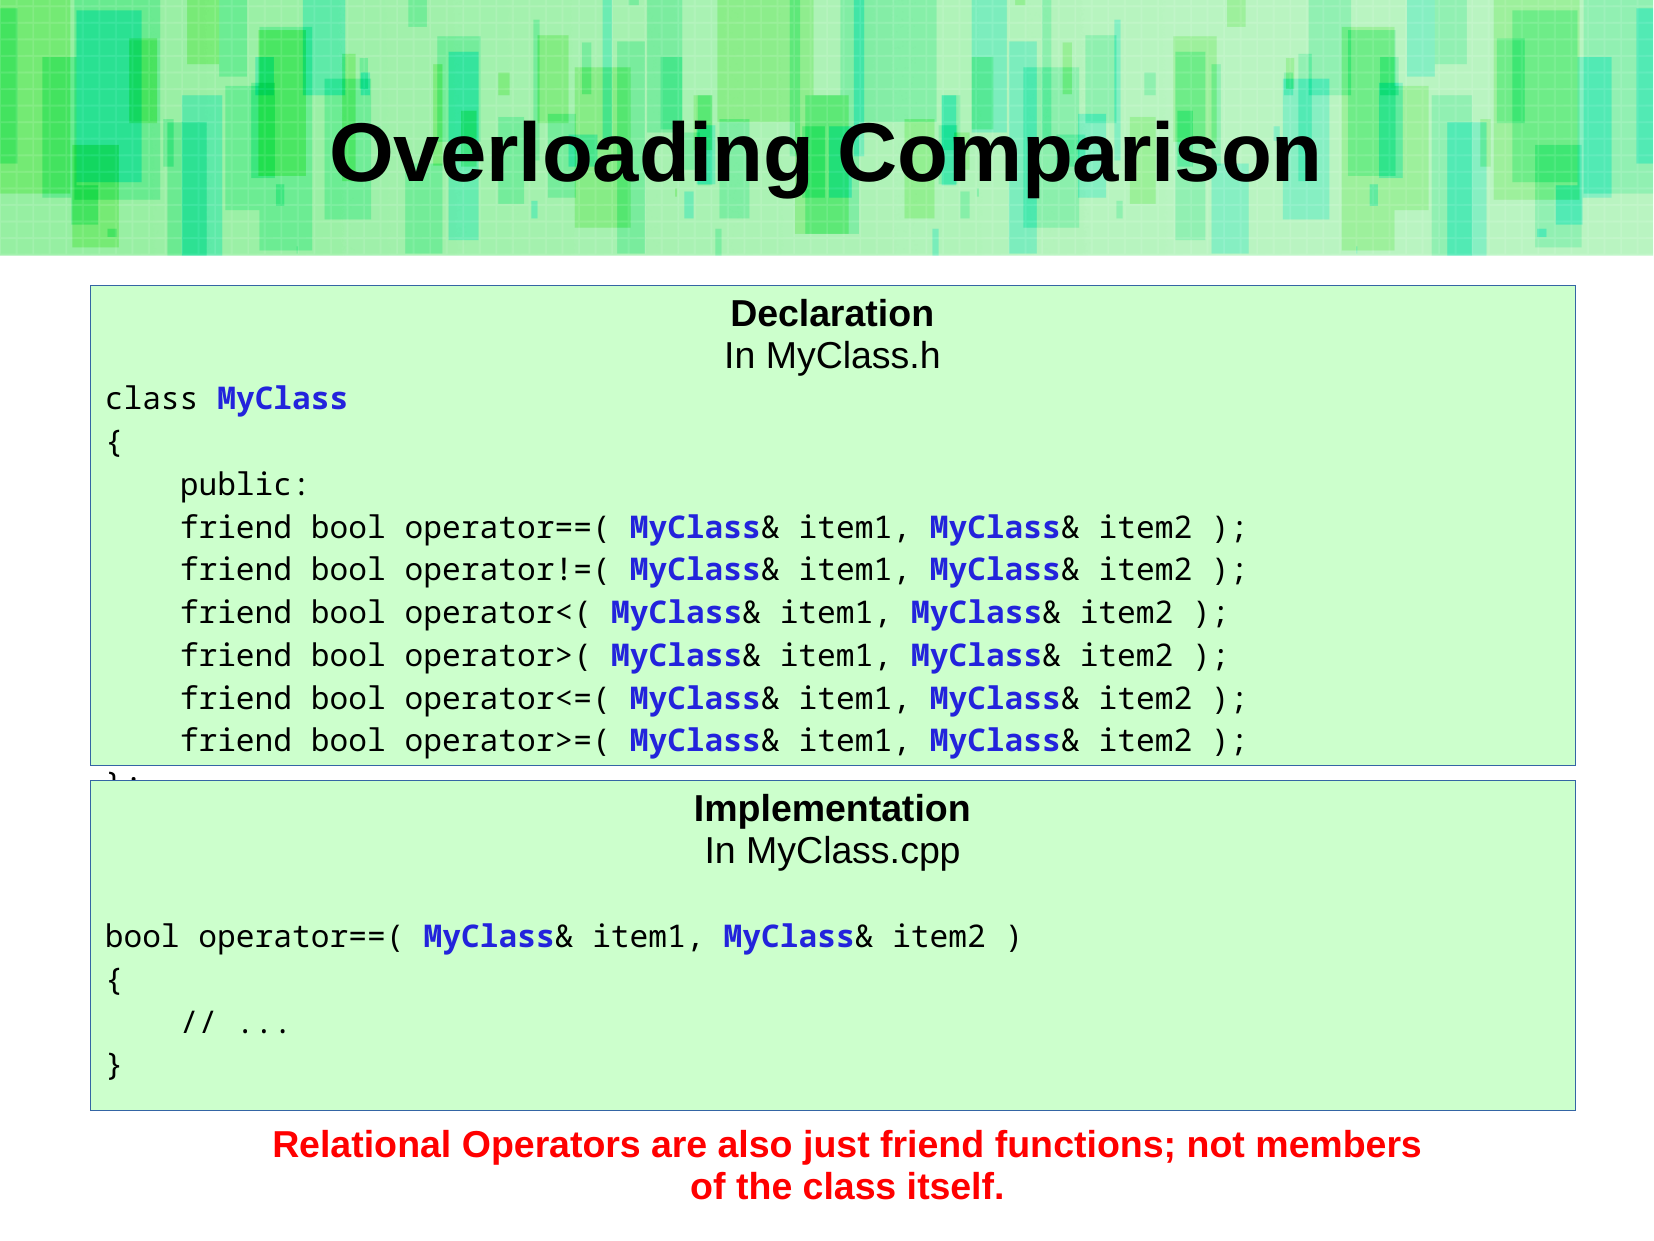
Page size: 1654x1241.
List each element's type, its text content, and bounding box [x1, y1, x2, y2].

text_box Implementation In MyClass.cpp bool operator==( MyClass& item1, MyClass& item2 ) { // ... } [90, 780, 1576, 1111]
title Overloading Comparison [82, 49, 1571, 257]
text_box Declaration In MyClass.h class MyClass { public: friend bool operator==( MyClass& item1, MyClass& item2 ); friend bool operator!=( MyClass& item1, MyClass& item2 ); friend bool operator<( MyClass& item1, MyClass& item2 ); friend bool operator>( MyClass& item1, MyClass& item2 ); friend bool operator<=( MyClass& item1, MyClass& item2 ); friend bool operator>=( MyClass& item1, MyClass& item2 ); }; [90, 285, 1576, 766]
text_box Relational Operators are also just friend functions; not members of the class itself. [255, 1116, 1441, 1216]
picture [0, 0, 1654, 1241]
